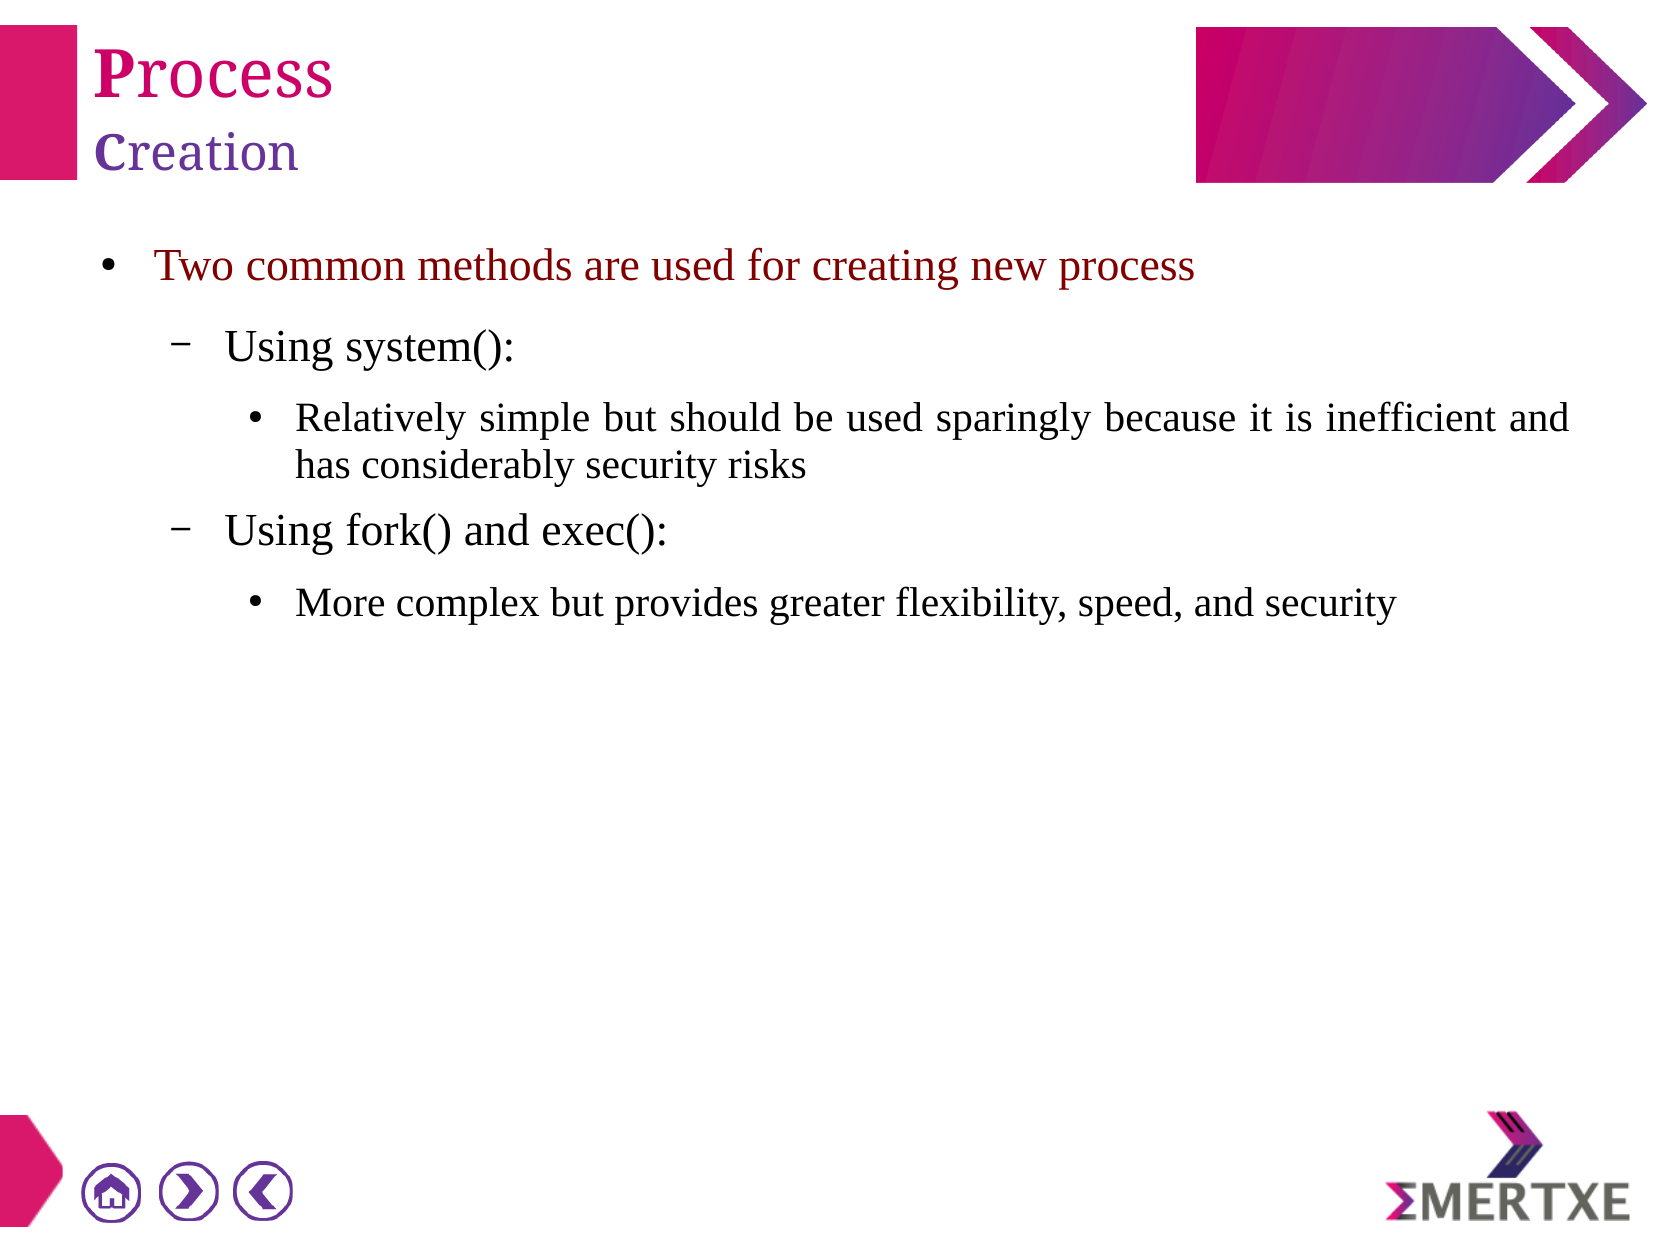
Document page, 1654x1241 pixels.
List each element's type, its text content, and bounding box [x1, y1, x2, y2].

title Process Creation [93, 2, 1571, 210]
picture [233, 1161, 293, 1221]
list Two common methods are used for creating new process Using system(): Relatively simple but should be used sparingly because it is inefficient and has considerably security risks Using fork() and exec(): More complex but provides greater flexibility, speed, and security [82, 240, 1571, 1081]
picture [1571, 27, 1647, 183]
picture [1385, 1107, 1631, 1221]
picture [159, 1161, 219, 1221]
picture [81, 1163, 141, 1223]
